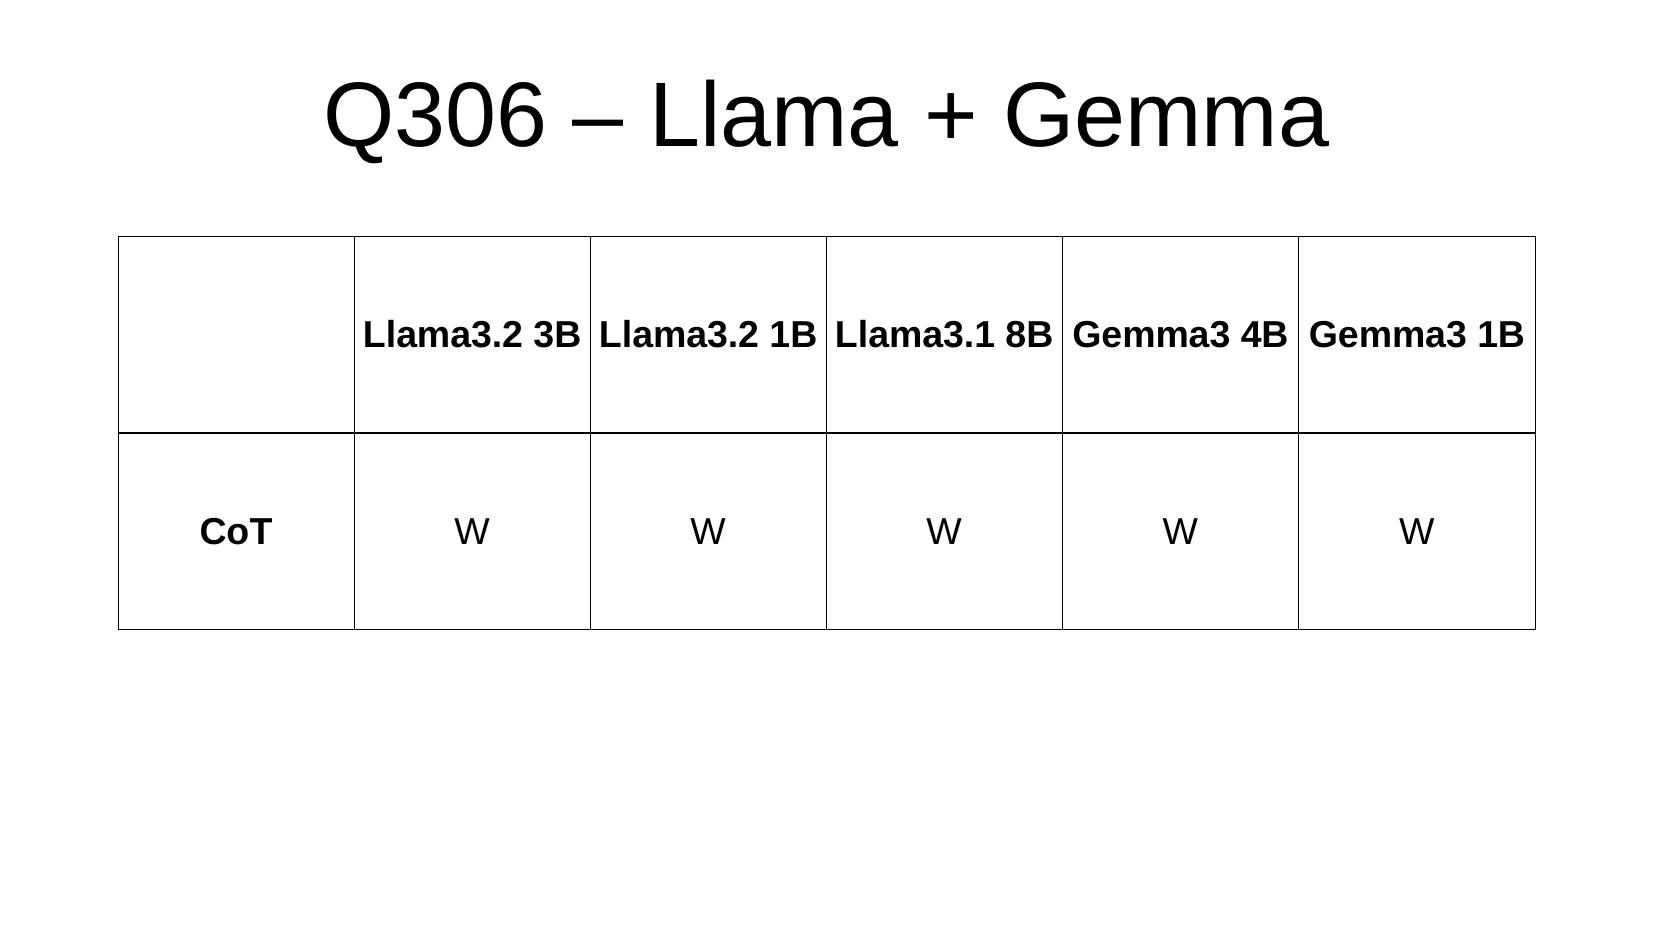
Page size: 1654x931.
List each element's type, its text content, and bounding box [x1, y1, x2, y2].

table_header [119, 237, 354, 432]
table_cell W [1299, 434, 1535, 629]
title Q306 – Llama + Gemma [82, 37, 1571, 193]
table_cell CoT [119, 434, 354, 629]
table_cell W [1063, 434, 1298, 629]
table_header Llama3.2 3B [355, 237, 590, 432]
table_cell W [355, 434, 590, 629]
table_header Gemma3 1B [1299, 237, 1535, 432]
table_header Llama3.2 1B [591, 237, 826, 432]
table_header Llama3.1 8B [827, 237, 1062, 432]
table_header Gemma3 4B [1063, 237, 1298, 432]
table_cell W [827, 434, 1062, 629]
table_cell W [591, 434, 826, 629]
